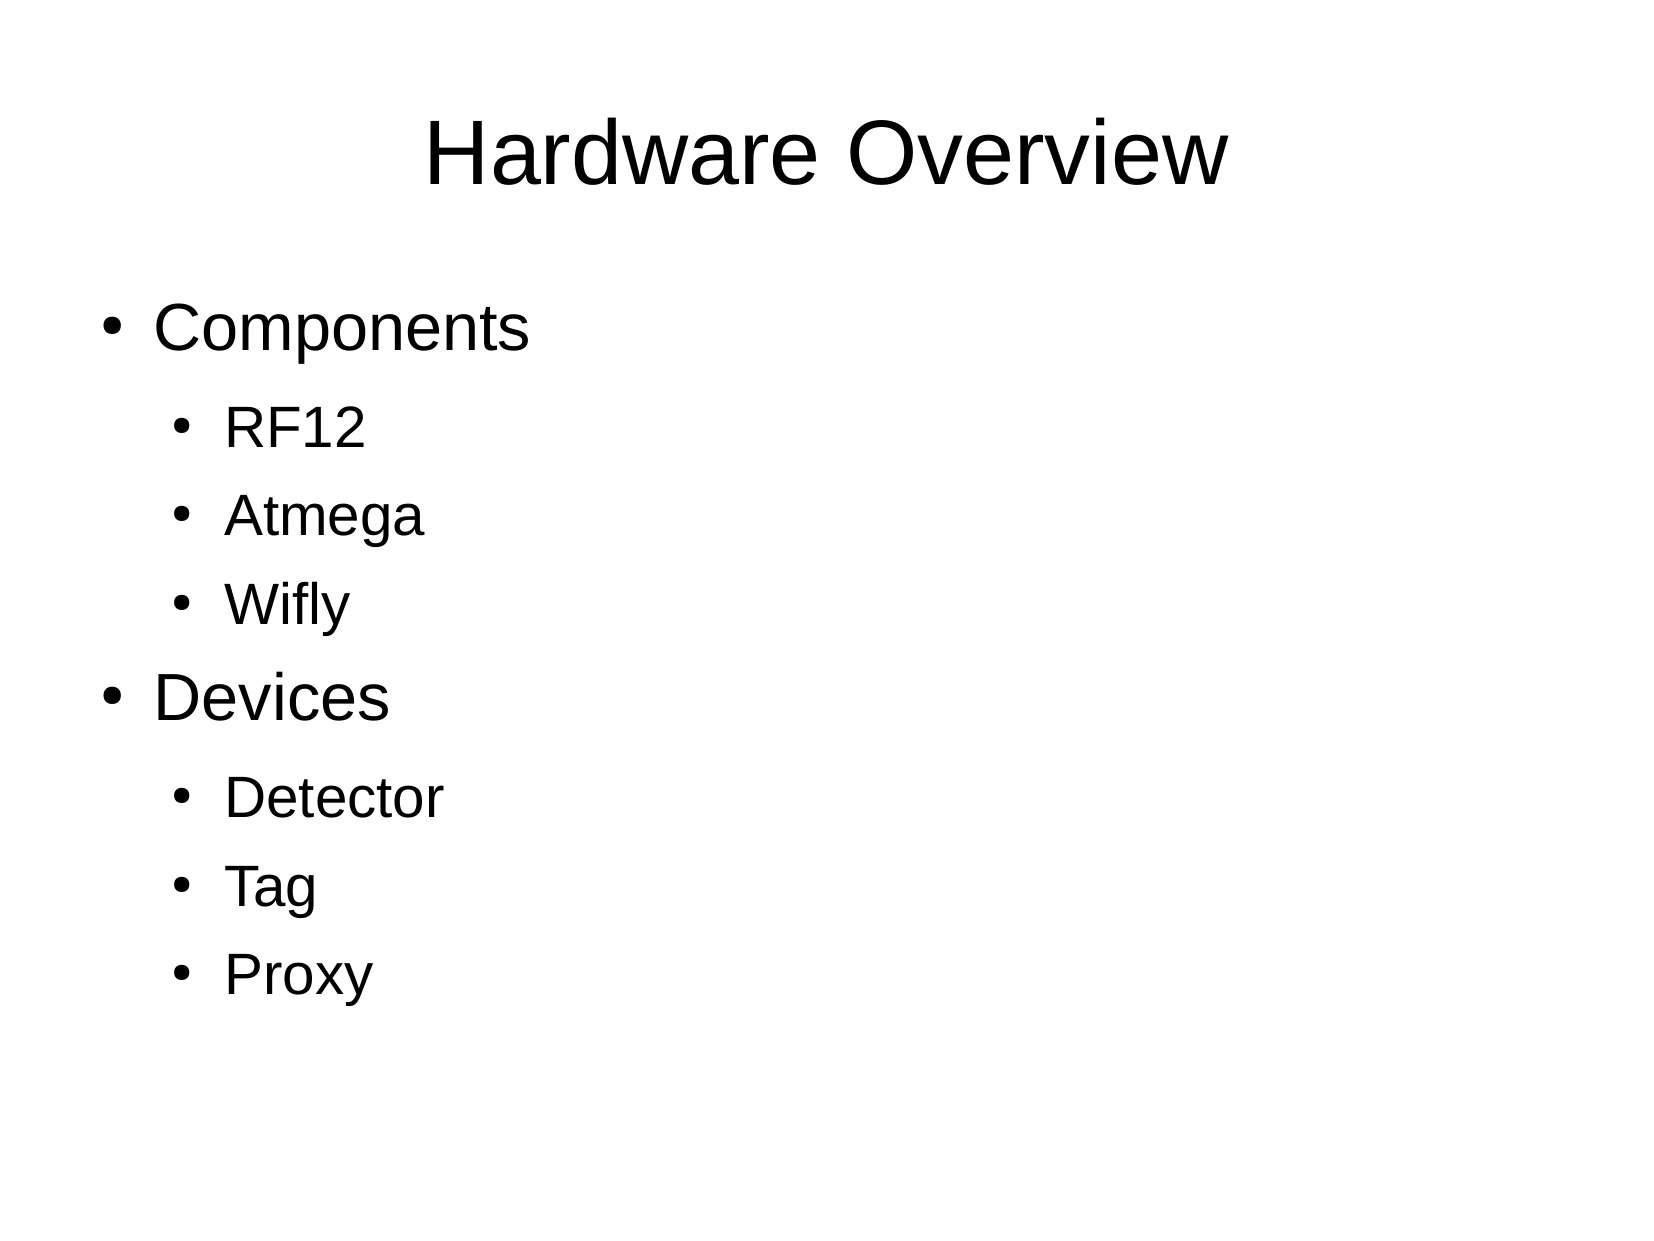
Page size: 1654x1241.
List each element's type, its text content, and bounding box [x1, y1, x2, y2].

title Hardware Overview [82, 49, 1571, 257]
list Components RF12 Atmega Wifly Devices Detector Tag Proxy [82, 290, 1571, 1109]
